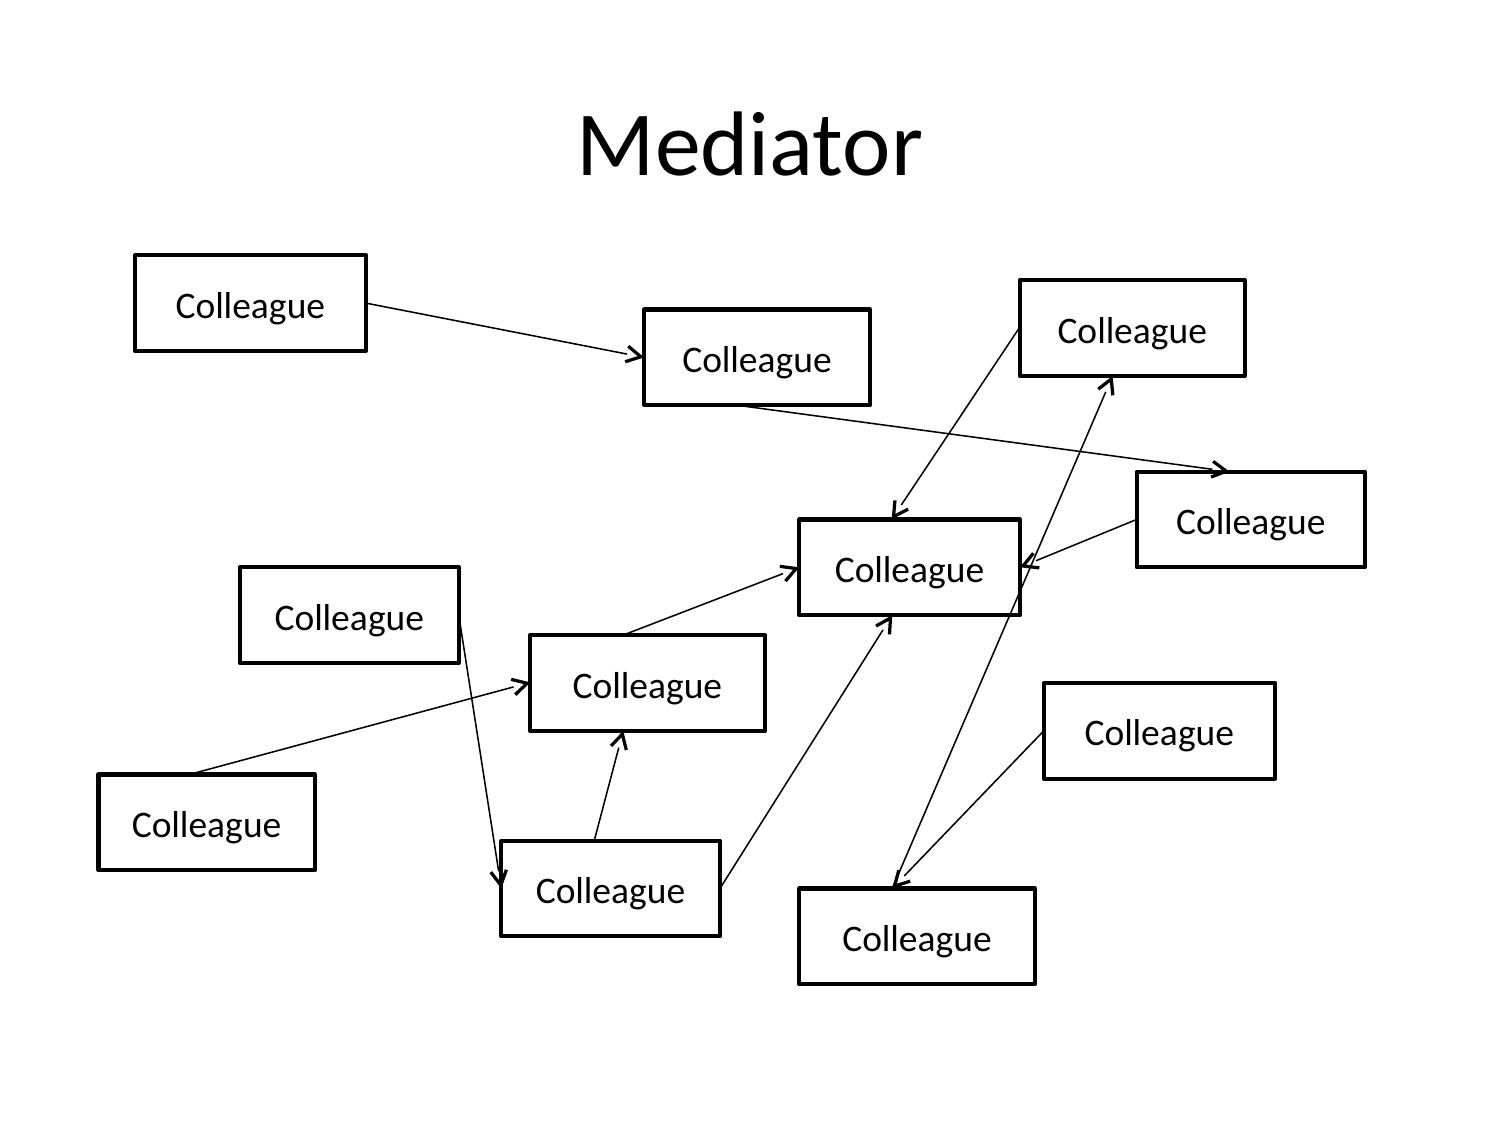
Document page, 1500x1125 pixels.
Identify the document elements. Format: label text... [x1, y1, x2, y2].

text_box Colleague [1011, 594, 1021, 616]
text_box Colleague [799, 519, 1021, 616]
title Mediator [75, 45, 1425, 233]
text_box Colleague [98, 774, 315, 871]
text_box Colleague [1043, 682, 1276, 779]
text_box Colleague [501, 840, 720, 937]
text_box Colleague [530, 635, 765, 731]
text_box Colleague [1136, 471, 1365, 568]
text_box Colleague [644, 309, 871, 406]
text_box Colleague [239, 567, 459, 664]
text_box Colleague [799, 888, 1036, 985]
text_box Colleague [135, 255, 366, 351]
text_box Colleague [1019, 280, 1245, 376]
